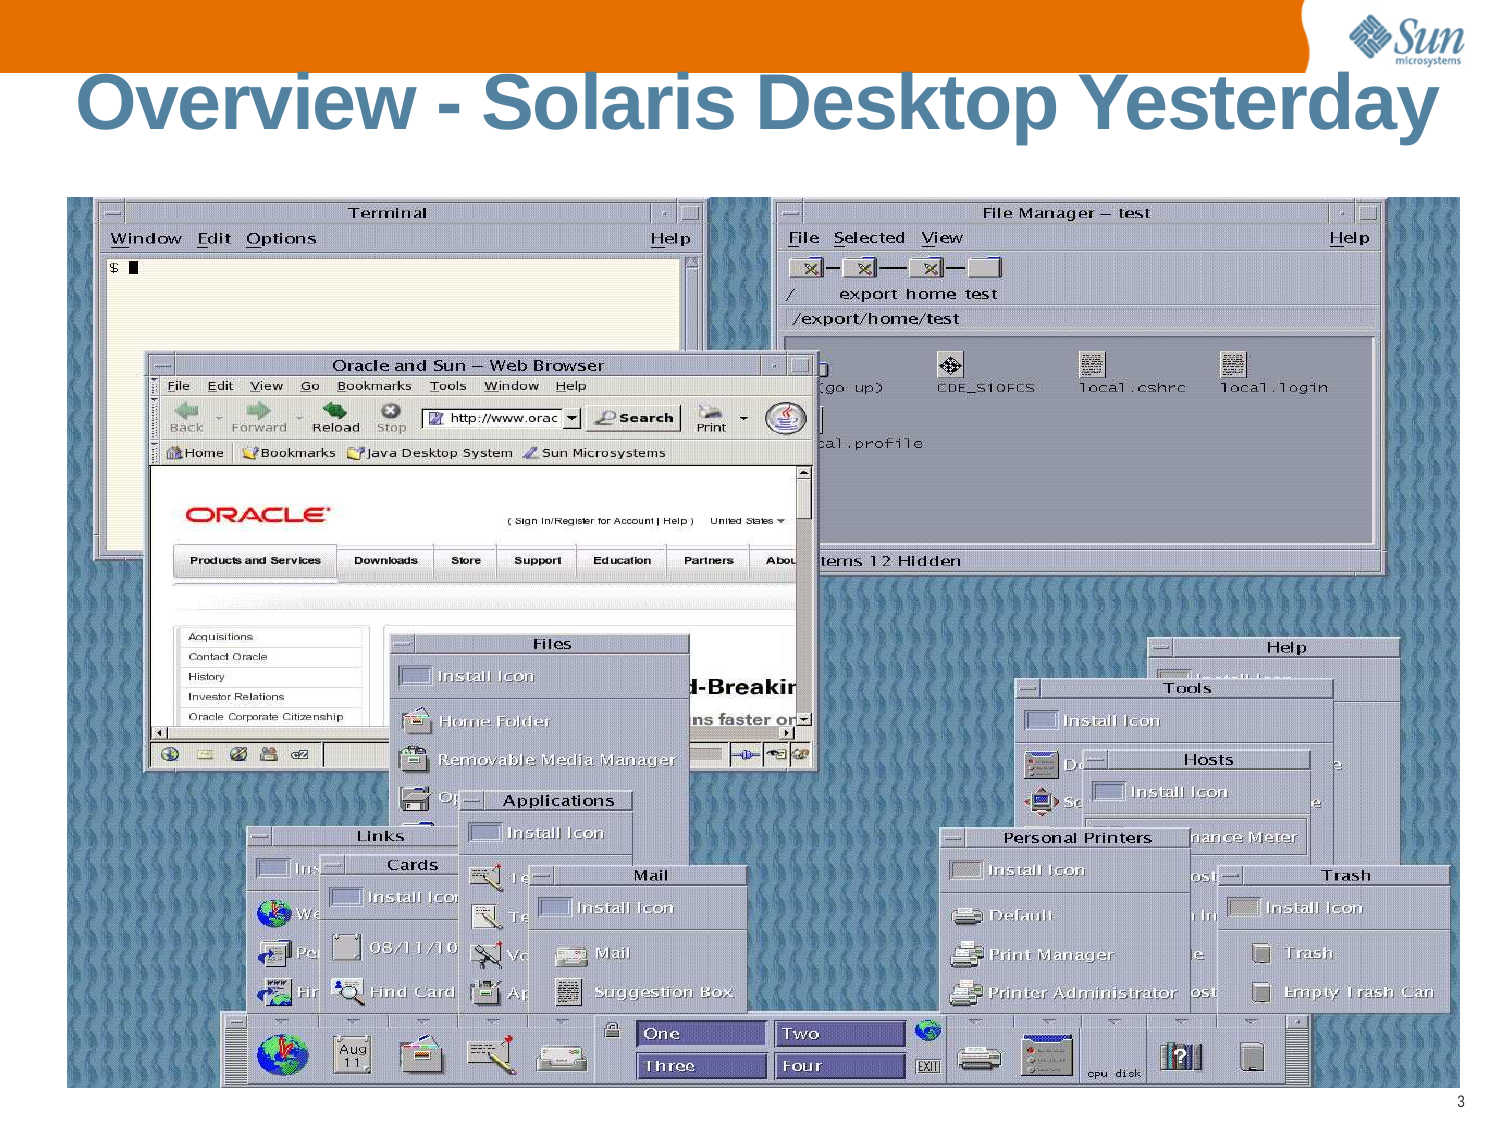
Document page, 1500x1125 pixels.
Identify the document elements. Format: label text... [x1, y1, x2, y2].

picture [67, 197, 1460, 1088]
picture [0, 0, 1500, 73]
title Overview - Solaris Desktop Yesterday [75, 87, 1486, 243]
